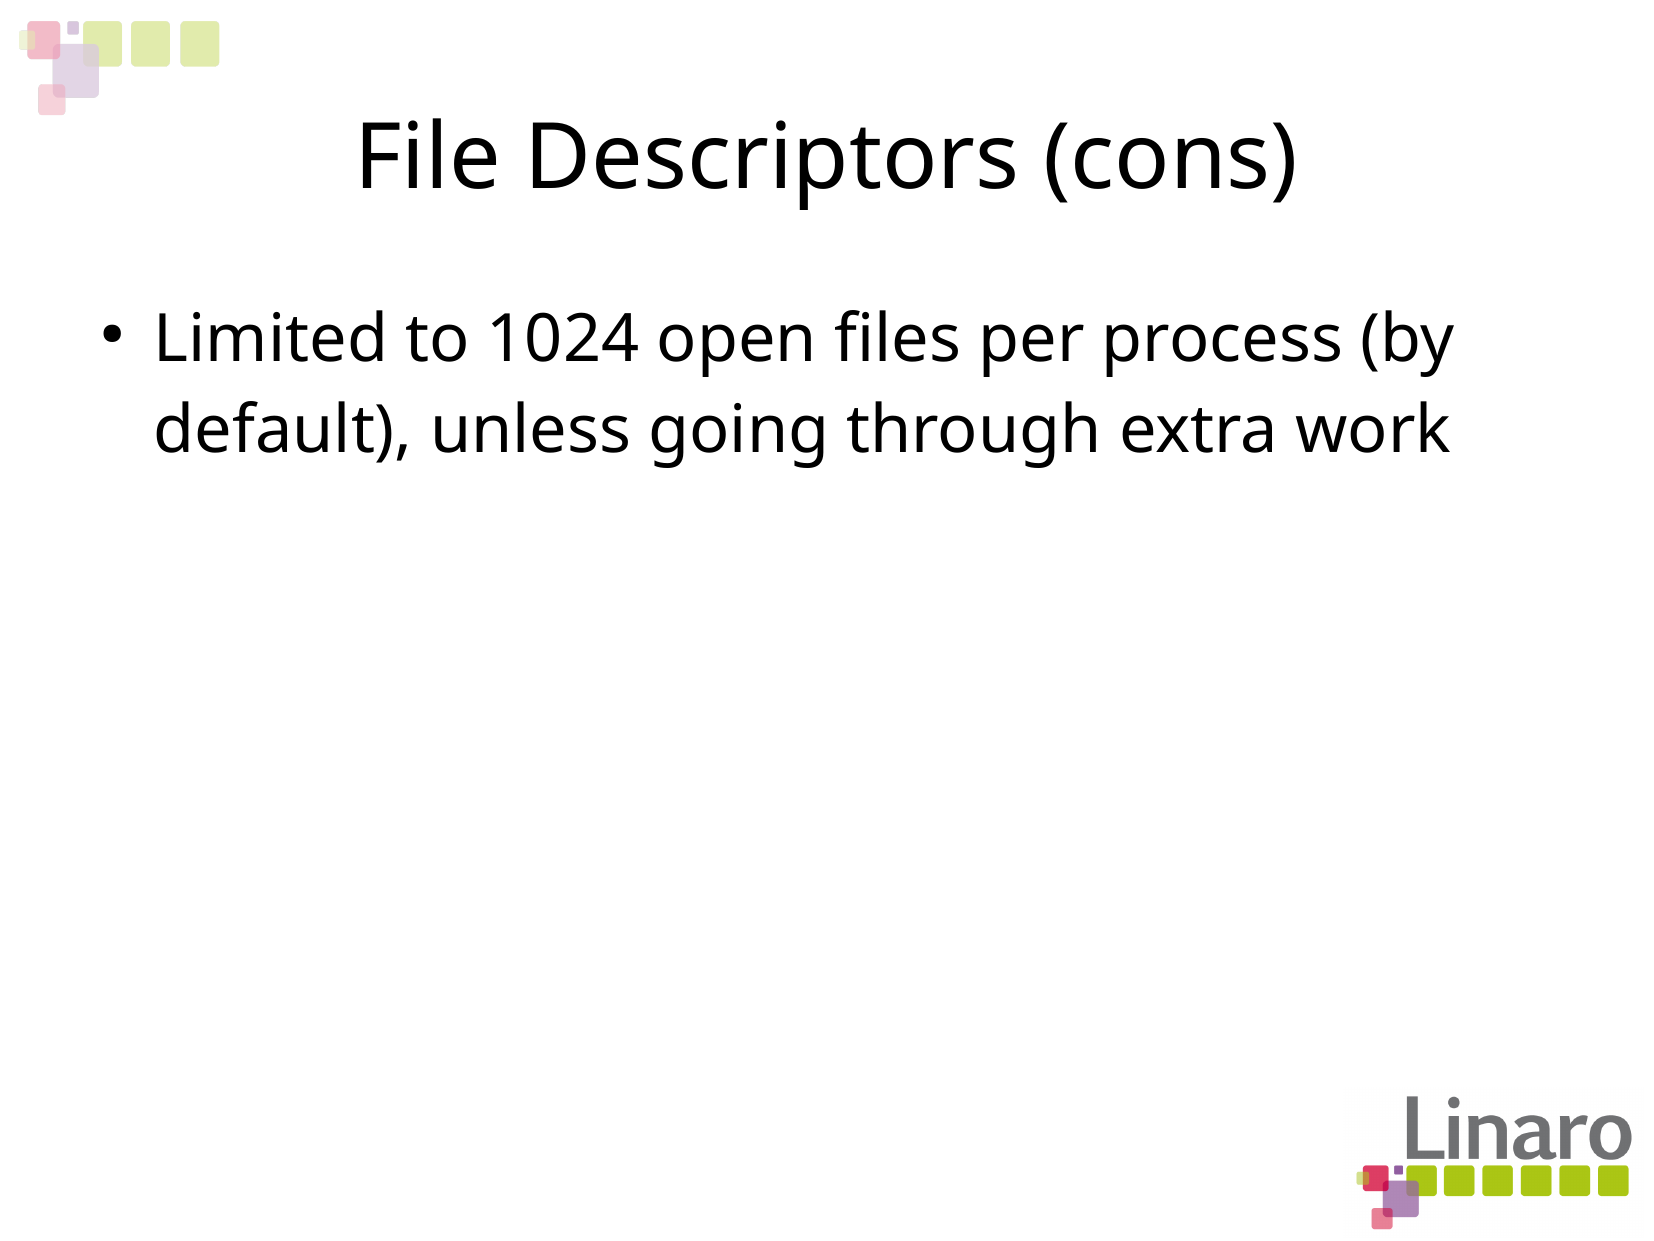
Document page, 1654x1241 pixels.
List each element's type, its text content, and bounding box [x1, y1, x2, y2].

picture [1343, 1087, 1644, 1238]
list Limited to 1024 open files per process (by default), unless going through extra work [82, 290, 1571, 1109]
title File Descriptors (cons) [82, 49, 1571, 257]
